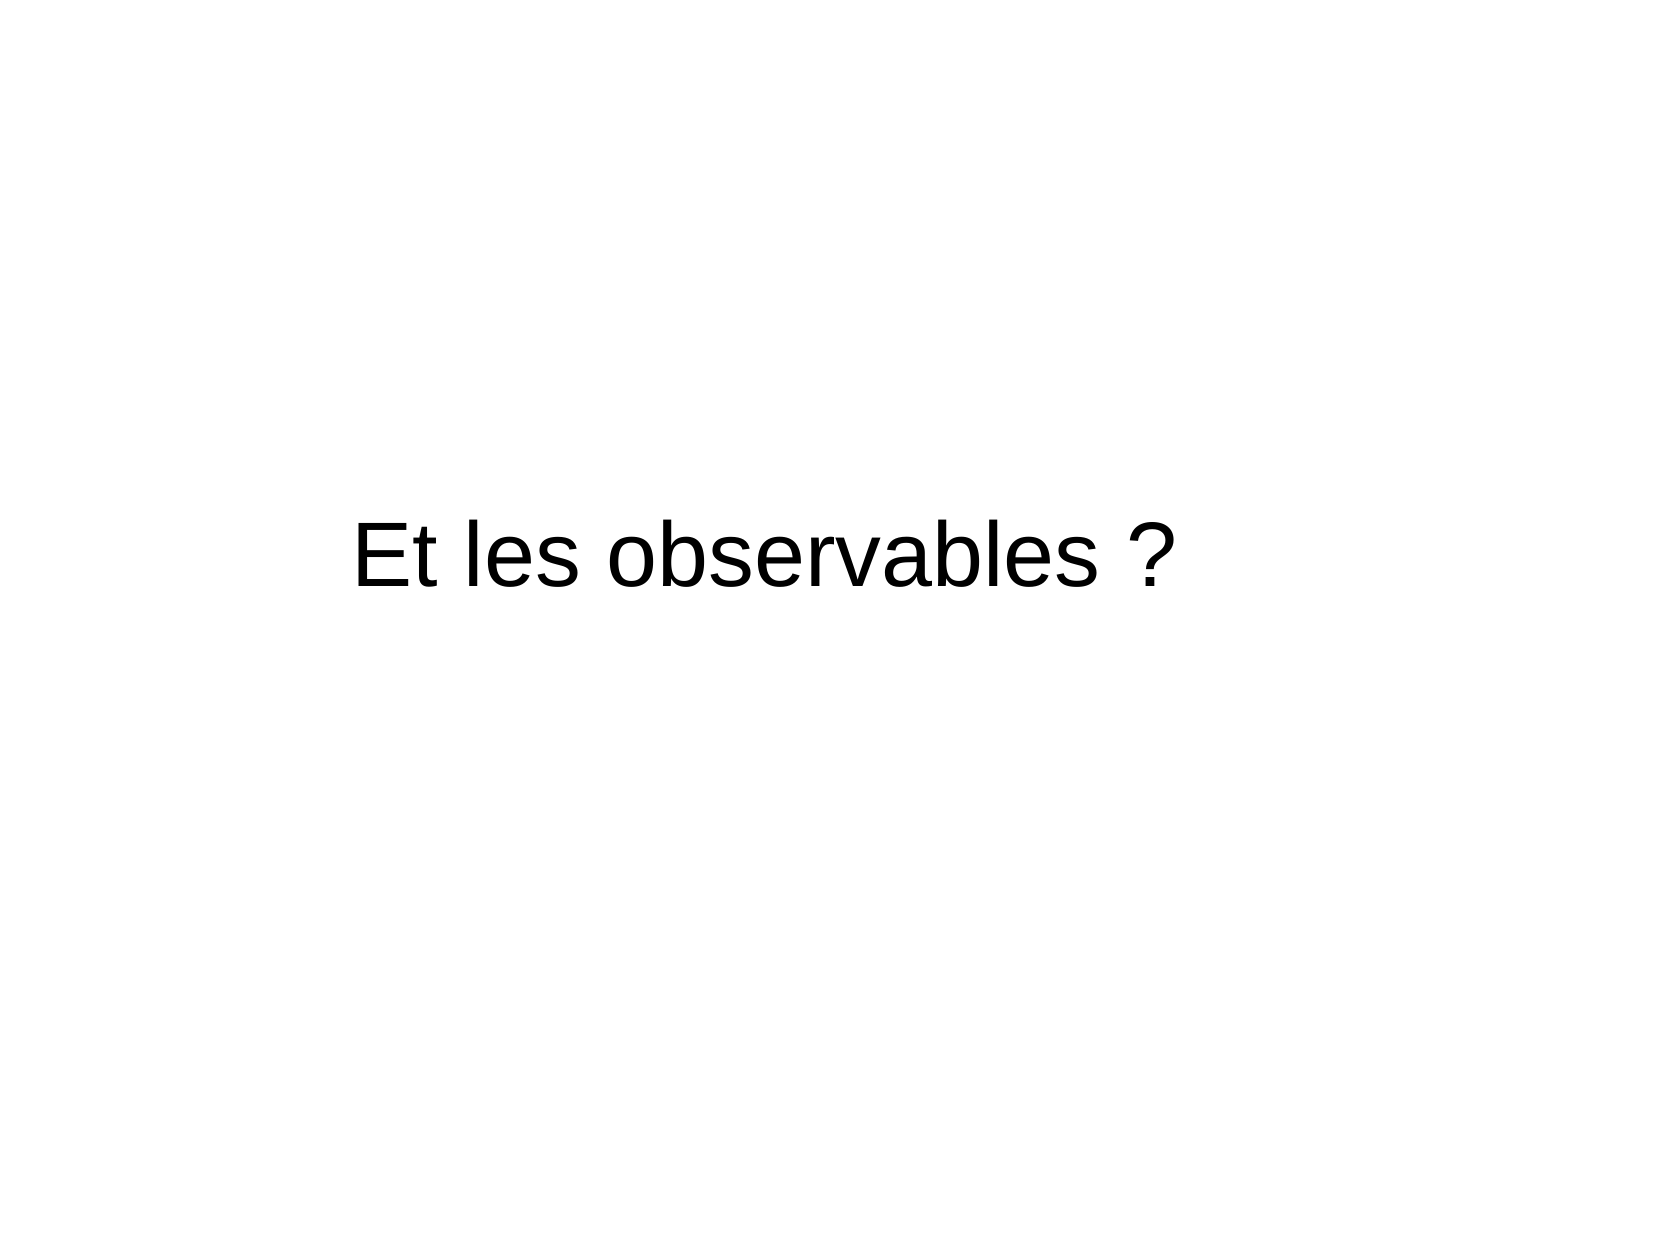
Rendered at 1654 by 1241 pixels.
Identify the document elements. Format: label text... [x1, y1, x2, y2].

text_box Et les observables ? [645, 495, 886, 616]
